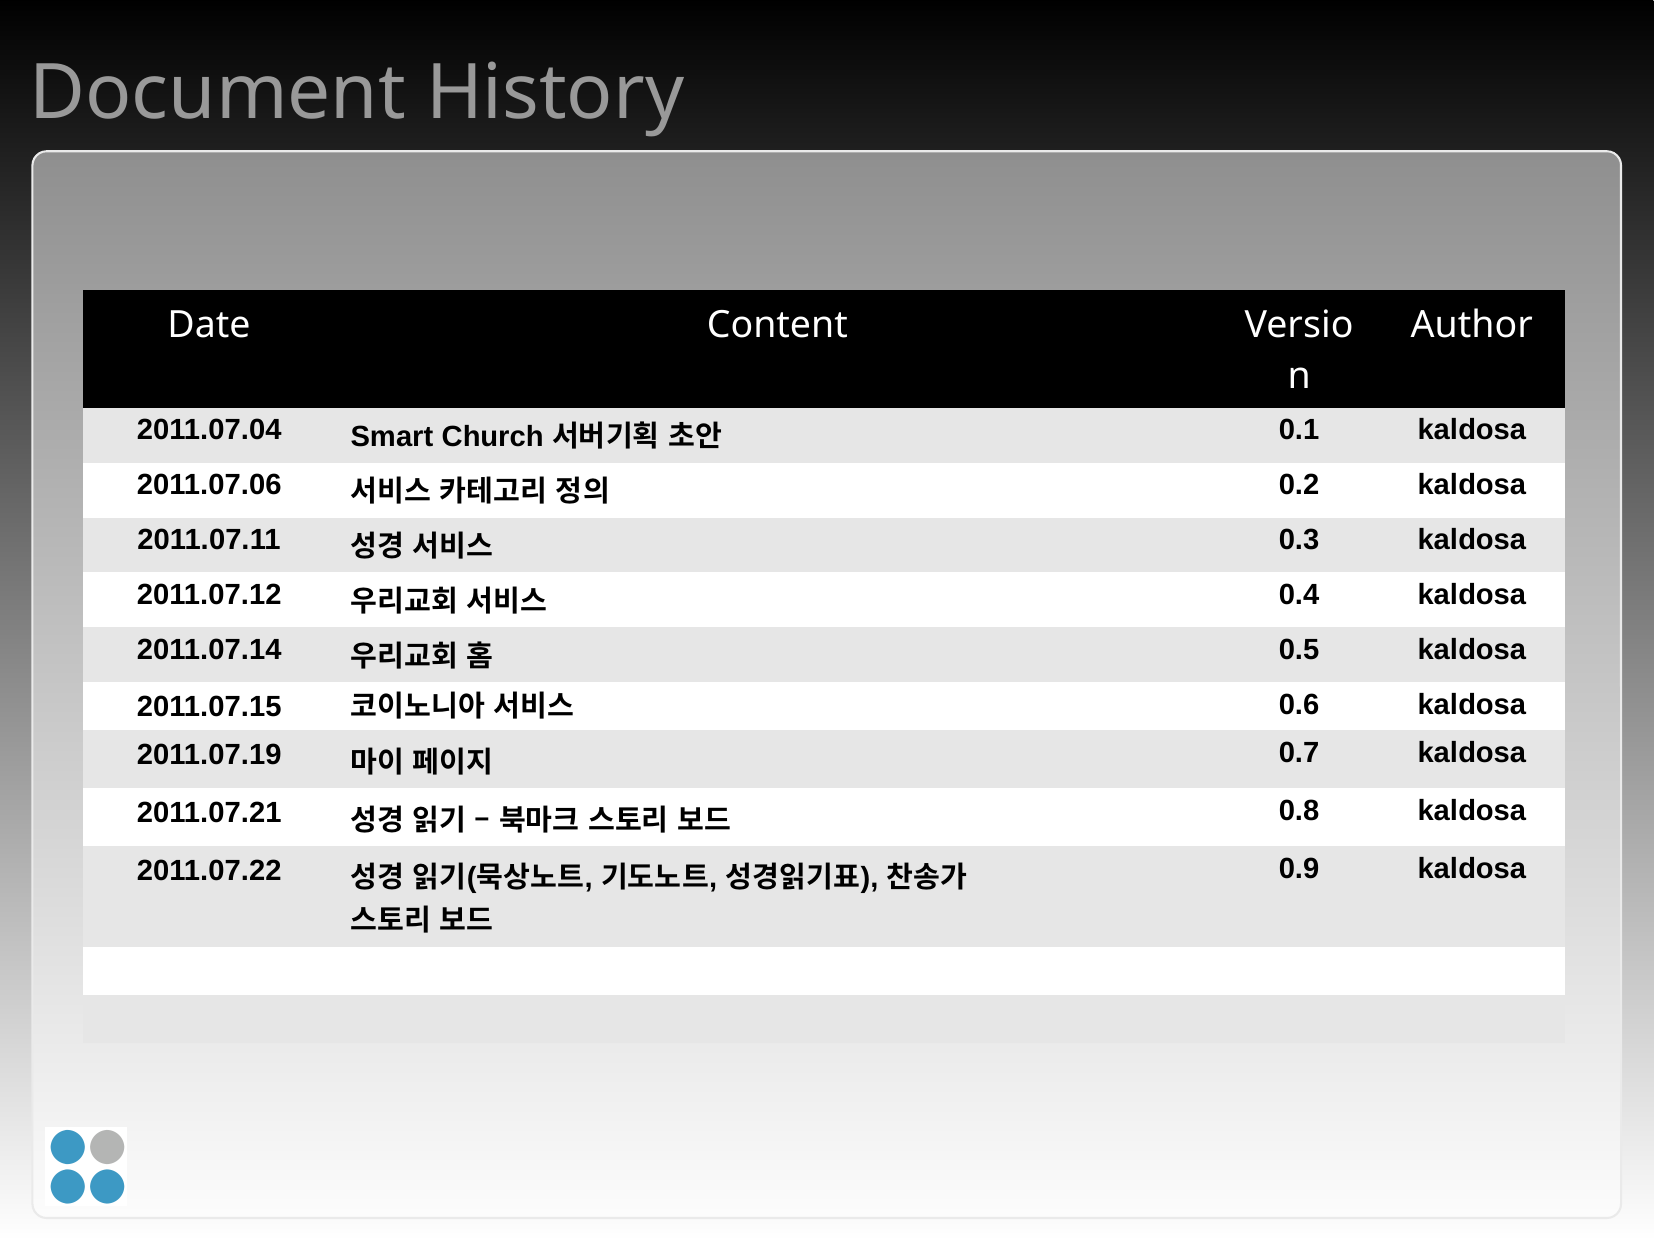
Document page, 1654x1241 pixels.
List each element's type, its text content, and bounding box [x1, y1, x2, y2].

table_cell [83, 995, 336, 1043]
table_cell 마이 페이지 [336, 730, 1219, 788]
title Document History [29, 29, 1518, 148]
table_cell 코이노니아 서비스 [336, 682, 1219, 730]
table_cell kaldosa [1379, 846, 1565, 947]
table_cell 2011.07.12 [83, 572, 336, 627]
table_cell 2011.07.11 [83, 518, 336, 572]
table_header Date [83, 290, 336, 408]
table_cell 2011.07.06 [83, 463, 336, 518]
table_cell kaldosa [1379, 788, 1565, 846]
picture [45, 1127, 127, 1206]
table_cell 서비스 카테고리 정의 [336, 463, 1219, 518]
table_cell [83, 947, 336, 995]
table_cell 2011.07.21 [83, 788, 336, 846]
table_cell [336, 995, 1219, 1043]
table_cell kaldosa [1379, 463, 1565, 518]
table_header Content [336, 290, 1219, 408]
table_cell [1379, 947, 1565, 995]
table_cell 성경 읽기(묵상노트, 기도노트, 성경읽기표), 찬송가 스토리 보드 [336, 846, 1219, 947]
table_cell kaldosa [1379, 408, 1565, 463]
table_cell kaldosa [1379, 682, 1565, 730]
table_cell 2011.07.04 [83, 408, 336, 463]
table_cell 성경 읽기 – 북마크 스토리 보드 [336, 788, 1219, 846]
table_cell [336, 947, 1219, 995]
table_header Author [1379, 290, 1565, 408]
table_cell 0.7 [1219, 730, 1379, 788]
table_cell 2011.07.19 [83, 730, 336, 788]
table_cell kaldosa [1379, 627, 1565, 682]
table_cell 0.2 [1219, 463, 1379, 518]
table_cell kaldosa [1379, 572, 1565, 627]
table_cell 0.3 [1219, 518, 1379, 572]
table_cell [1219, 995, 1379, 1043]
table_cell 0.6 [1219, 682, 1379, 730]
table_cell 0.8 [1219, 788, 1379, 846]
table_cell [1379, 995, 1565, 1043]
table_cell 우리교회 서비스 [336, 572, 1219, 627]
table_cell 2011.07.14 [83, 627, 336, 682]
table_cell 2011.07.22 [83, 846, 336, 947]
table_header Version [1219, 290, 1379, 408]
table_cell 우리교회 홈 [336, 627, 1219, 682]
table_cell 성경 서비스 [336, 518, 1219, 572]
table_cell 0.4 [1219, 572, 1379, 627]
table_cell kaldosa [1379, 518, 1565, 572]
table_cell Smart Church 서버기획 초안 [336, 408, 1219, 463]
table_cell [1219, 947, 1379, 995]
table_cell 0.1 [1219, 408, 1379, 463]
table_cell 2011.07.15 [83, 682, 336, 730]
table_cell 0.5 [1219, 627, 1379, 682]
table_cell 0.9 [1219, 846, 1379, 947]
table_cell kaldosa [1379, 730, 1565, 788]
